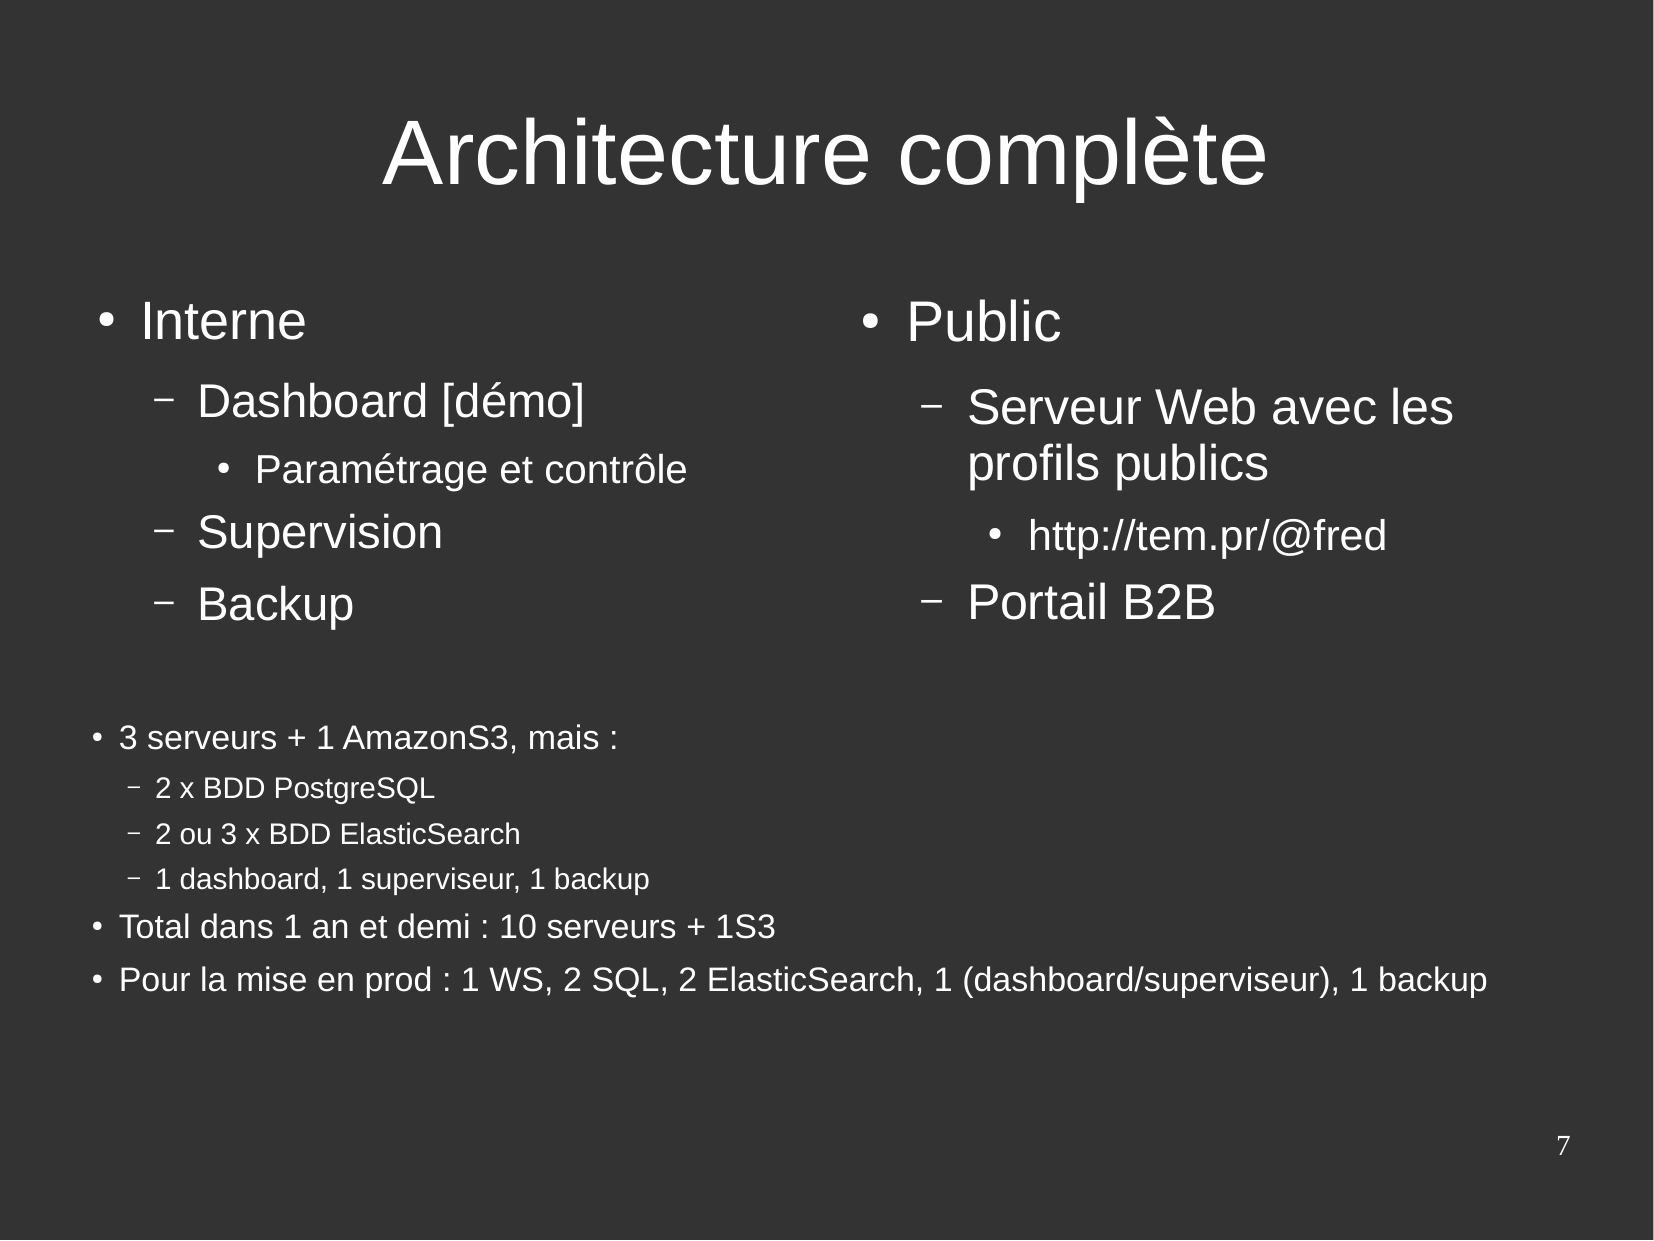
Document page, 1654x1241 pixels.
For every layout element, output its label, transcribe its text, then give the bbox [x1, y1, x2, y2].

list 3 serveurs + 1 AmazonS3, mais : 2 x BDD PostgreSQL 2 ou 3 x BDD ElasticSearch 1 dashboard, 1 superviseur, 1 backup Total dans 1 an et demi : 10 serveurs + 1S3 Pour la mise en prod : 1 WS, 2 SQL, 2 ElasticSearch, 1 (dashboard/superviseur), 1 backup [82, 665, 1571, 1009]
list Interne Dashboard [démo] Paramétrage et contrôle Supervision Backup [82, 290, 809, 634]
list Public Serveur Web avec les profils publics http://tem.pr/@fred Portail B2B [845, 290, 1572, 634]
title Architecture complète [82, 49, 1571, 257]
